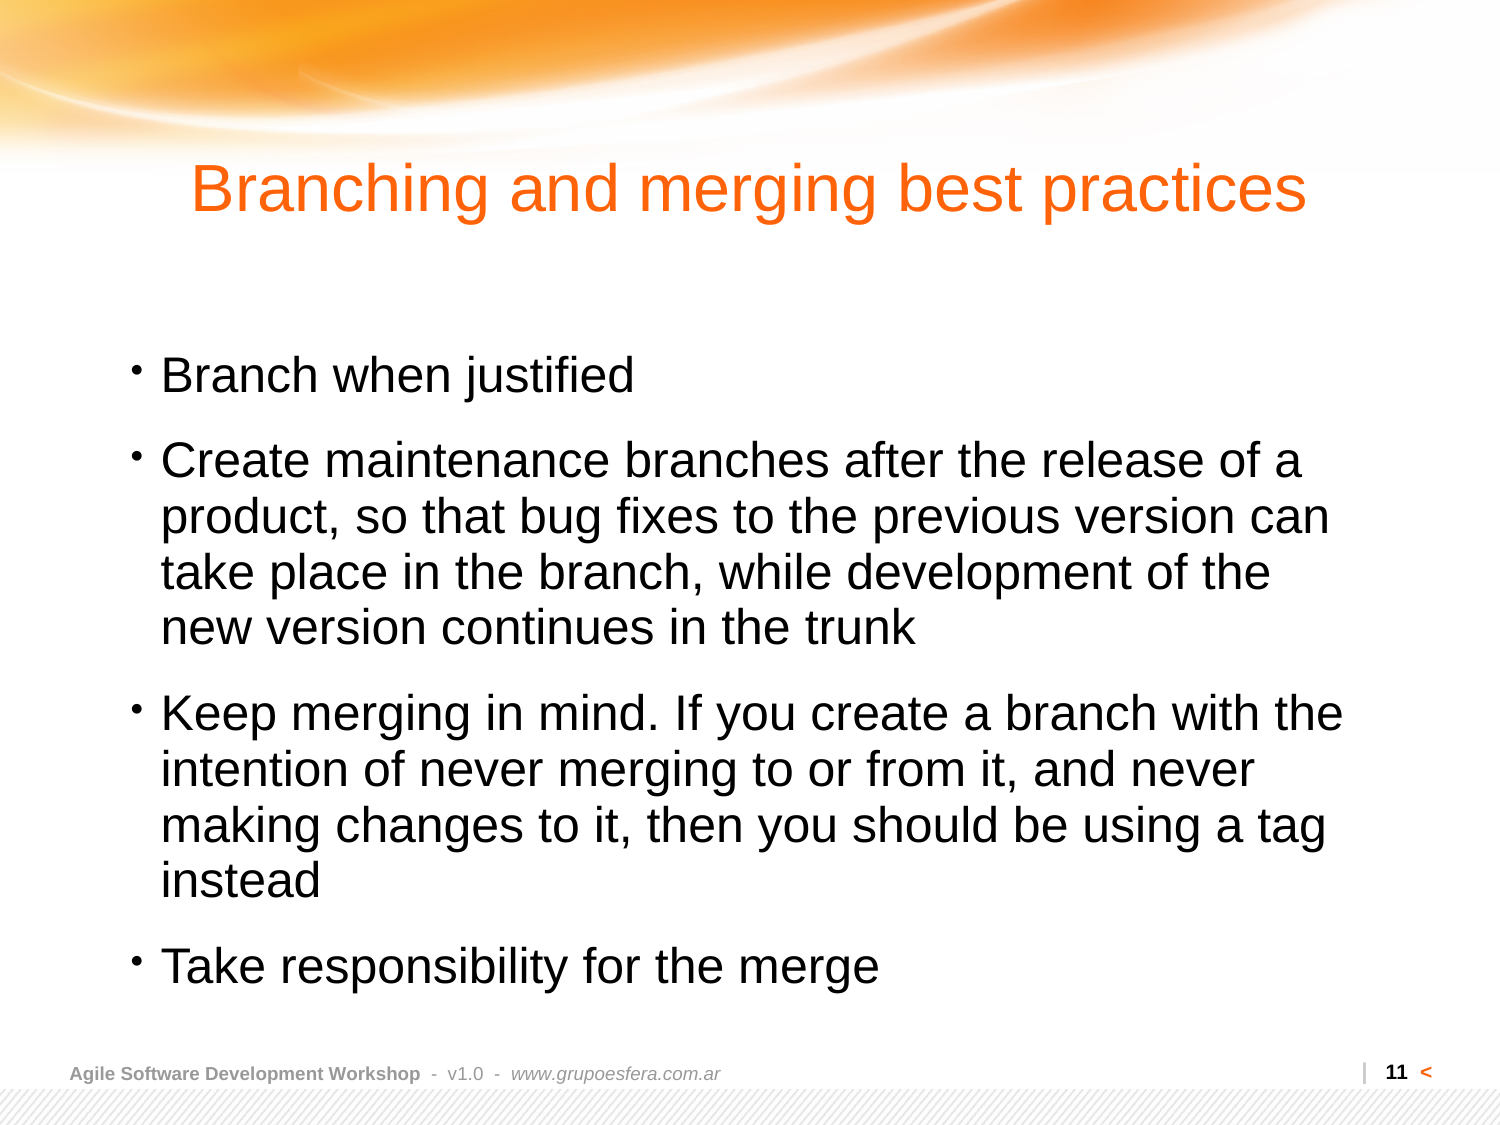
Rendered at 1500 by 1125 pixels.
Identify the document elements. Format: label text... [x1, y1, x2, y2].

picture [0, 0, 1500, 174]
picture [0, 1089, 1500, 1125]
title Branching and merging best practices [143, 133, 1357, 247]
list Branch when justified Create maintenance branches after the release of a product, so that bug fixes to the previous version can take place in the branch, while development of the new version continues in the trunk Keep merging in mind. If you create a branch with the intention of never merging to or from it, and never making changes to it, then you should be using a tag instead Take responsibility for the merge [130, 346, 1363, 994]
